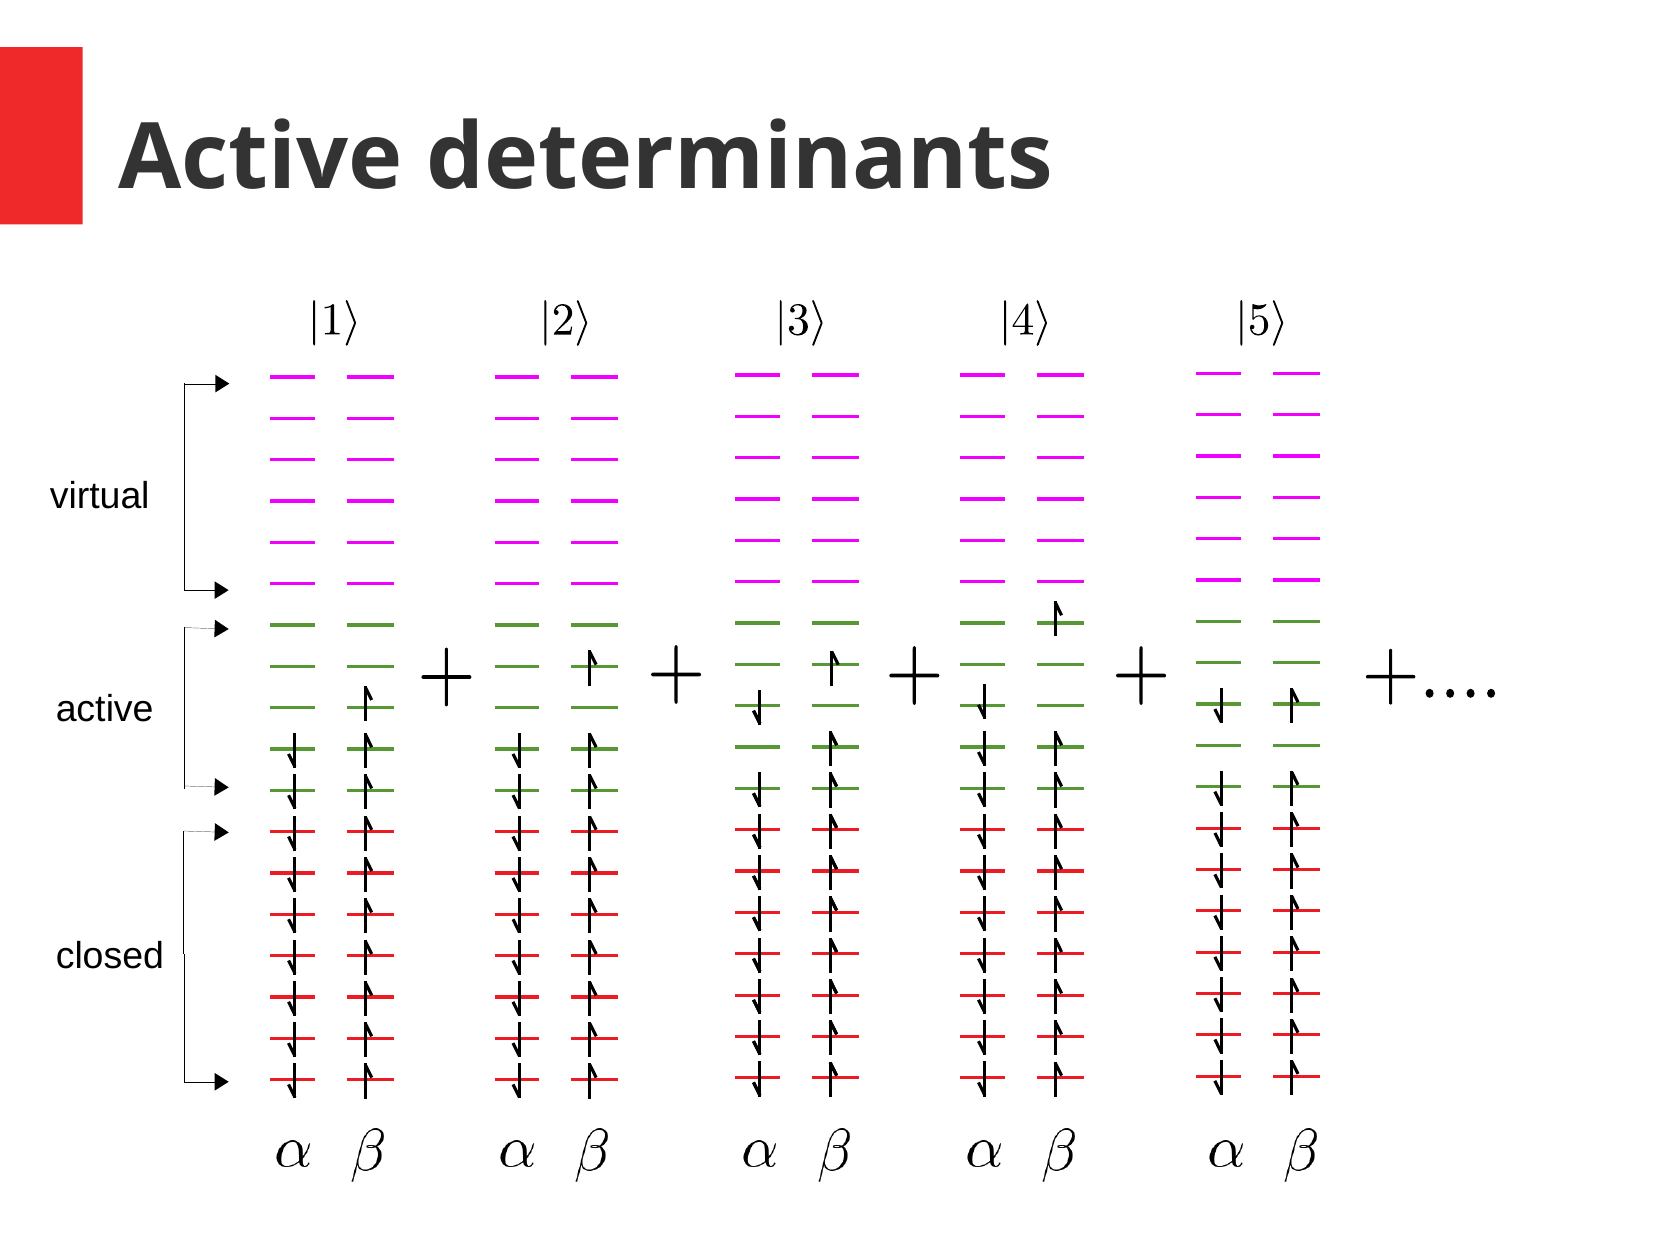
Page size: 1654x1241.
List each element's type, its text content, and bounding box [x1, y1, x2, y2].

text_box [1234, 300, 1289, 346]
text_box [417, 647, 476, 707]
picture [1042, 1128, 1075, 1182]
picture [743, 1140, 776, 1167]
picture [967, 1140, 1001, 1167]
text_box [538, 300, 593, 346]
picture [1209, 1140, 1243, 1168]
picture [276, 1140, 310, 1167]
picture [818, 1128, 850, 1182]
text_box [1361, 648, 1502, 705]
picture [500, 1140, 534, 1167]
picture [1284, 1128, 1317, 1182]
text_box [885, 646, 944, 706]
text_box [998, 300, 1053, 346]
title Active determinants [118, 49, 1571, 257]
picture [575, 1128, 608, 1182]
text_box closed [40, 927, 309, 985]
picture [351, 1128, 384, 1182]
text_box [774, 300, 828, 346]
text_box [1111, 646, 1171, 706]
text_box active [40, 679, 309, 737]
text_box virtual [35, 467, 165, 566]
text_box [646, 645, 706, 704]
text_box [307, 300, 362, 346]
